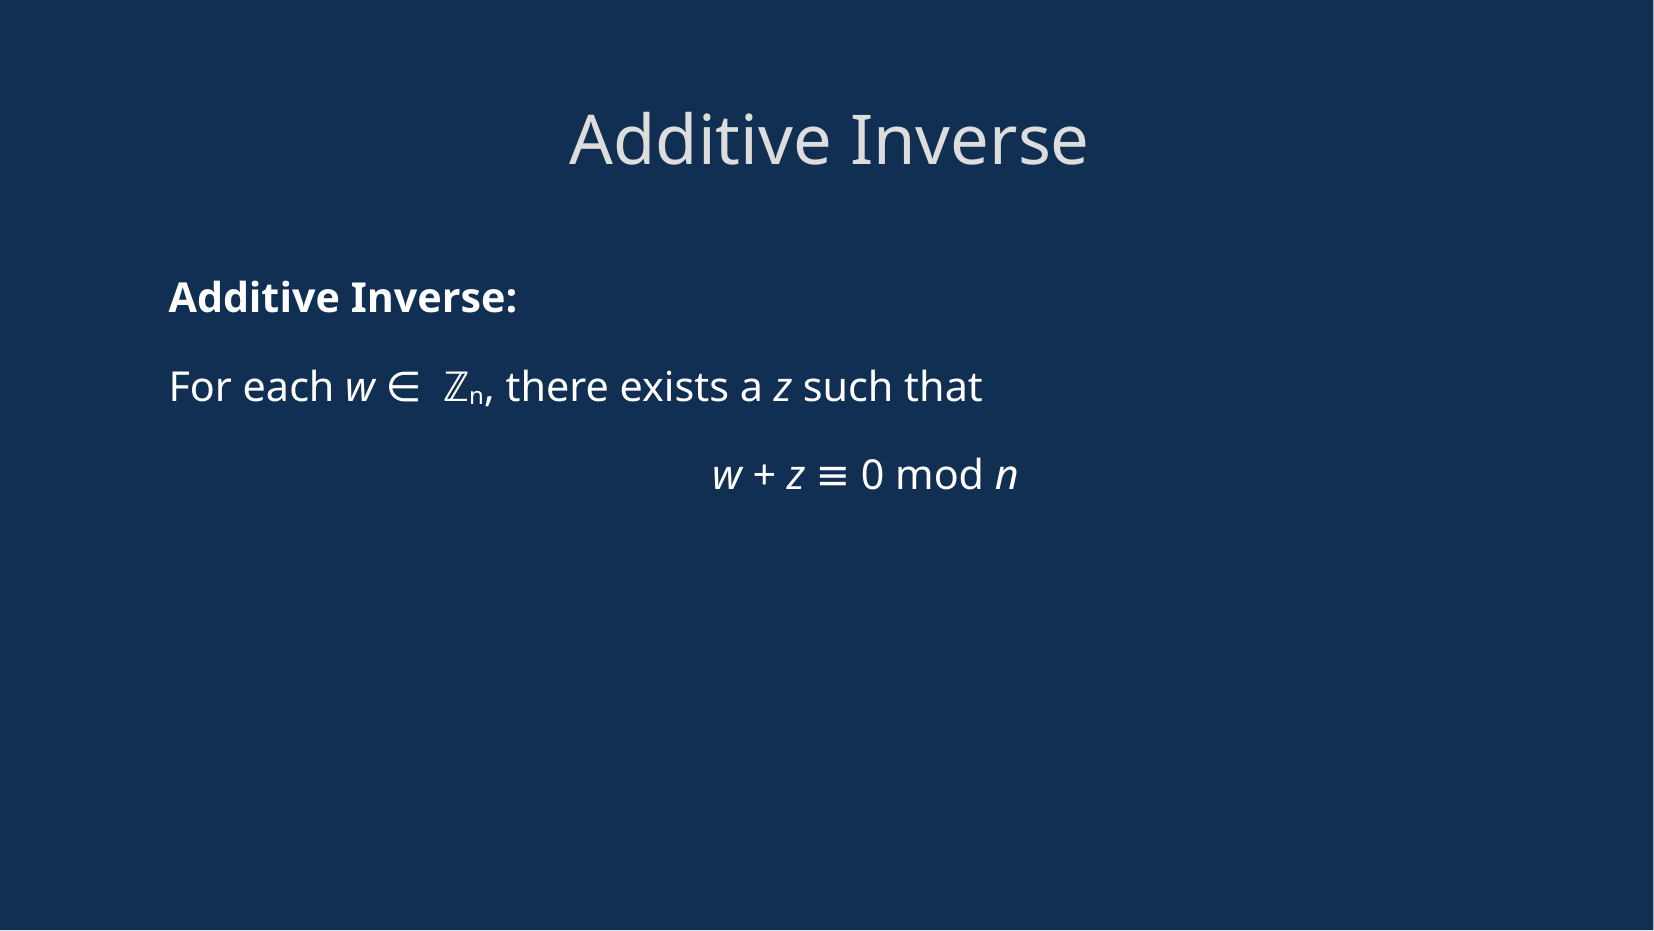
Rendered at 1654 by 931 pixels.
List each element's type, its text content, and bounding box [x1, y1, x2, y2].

title Additive Inverse [97, 56, 1563, 220]
list Additive Inverse: For each w ∈ ℤn, there exists a z such that w + z ≡ 0 mod n [97, 268, 1563, 806]
